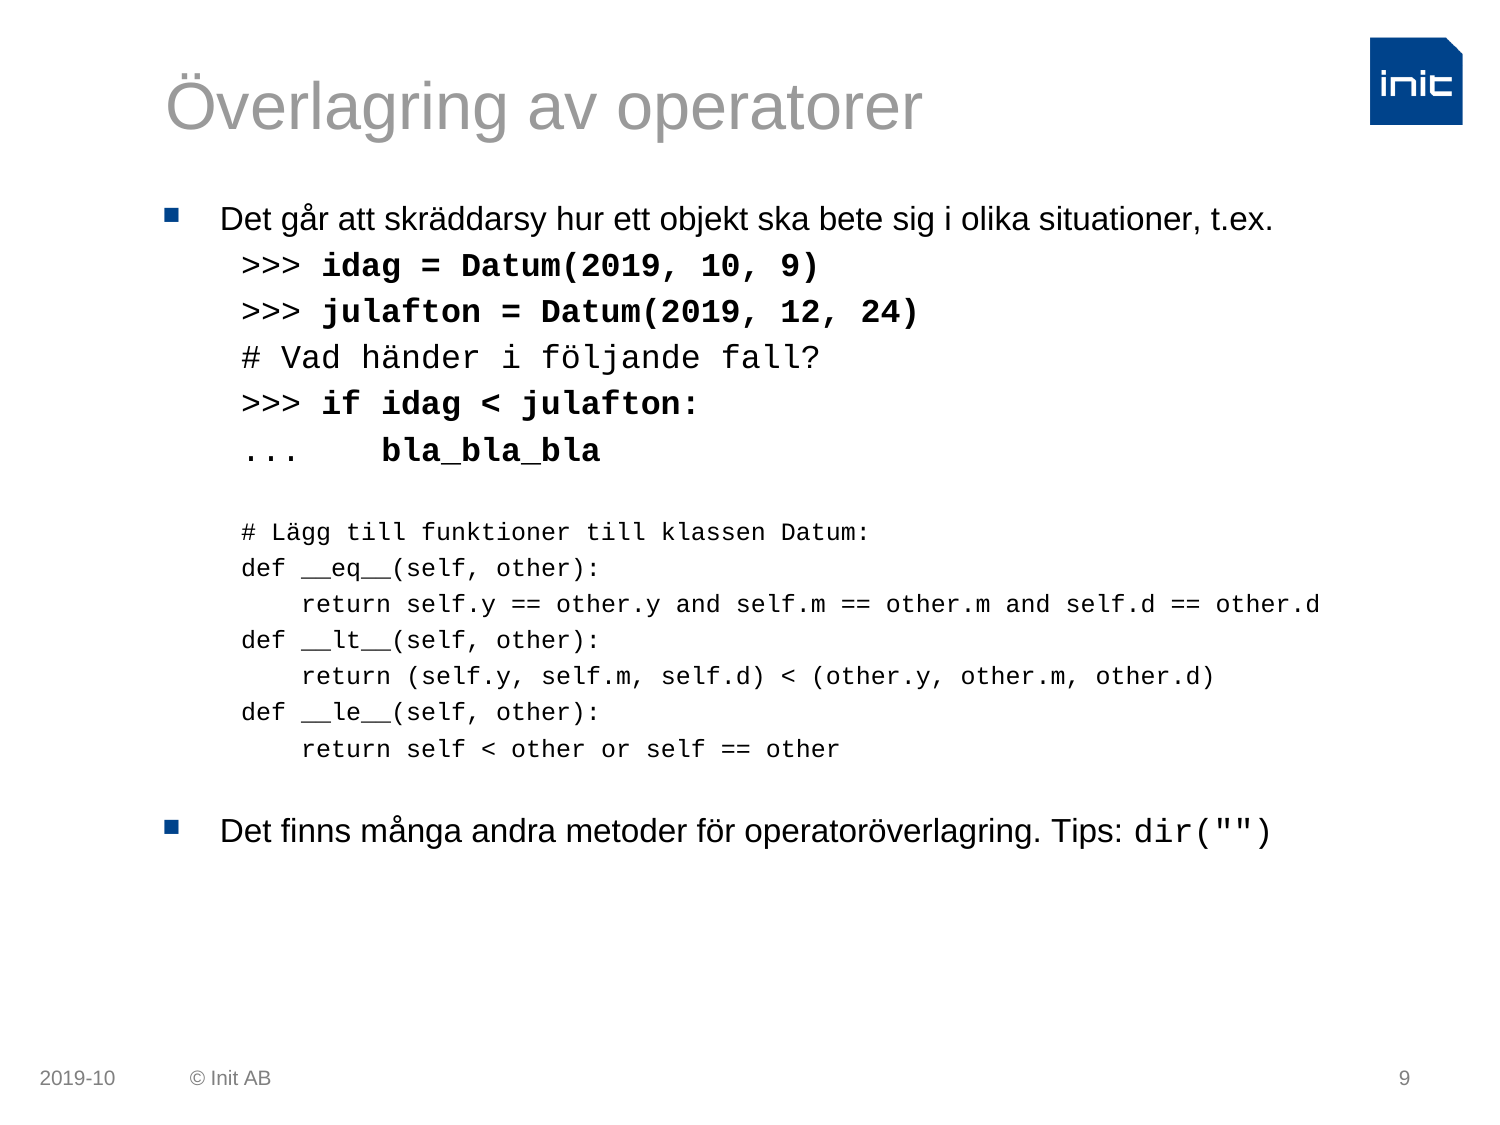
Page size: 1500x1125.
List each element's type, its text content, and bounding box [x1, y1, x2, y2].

text_box <nummer> [1350, 1037, 1426, 1098]
text_box © Init AB [174, 1037, 1326, 1098]
text_box Det går att skräddarsy hur ett objekt ska bete sig i olika situationer, t.ex. >>> idag = Datum(2019, 10, 9) >>> julafton = Datum(2019, 12, 24) # Vad händer i följande fall? >>> if idag < julafton: ... bla_bla_bla # Lägg till funktioner till klassen Datum: def __eq__(self, other): return self.y == other.y and self.m == other.m and self.d == other.d def __lt__(self, other): return (self.y, self.m, self.d) < (other.y, other.m, other.d) def __le__(self, other): return self < other or self == other Det finns många andra metoder för operatoröverlagring. Tips: dir("") [150, 189, 1351, 963]
text_box Överlagring av operatorer [150, 0, 1351, 151]
text_box 2019-10 [24, 1037, 151, 1098]
picture [1370, 37, 1463, 125]
